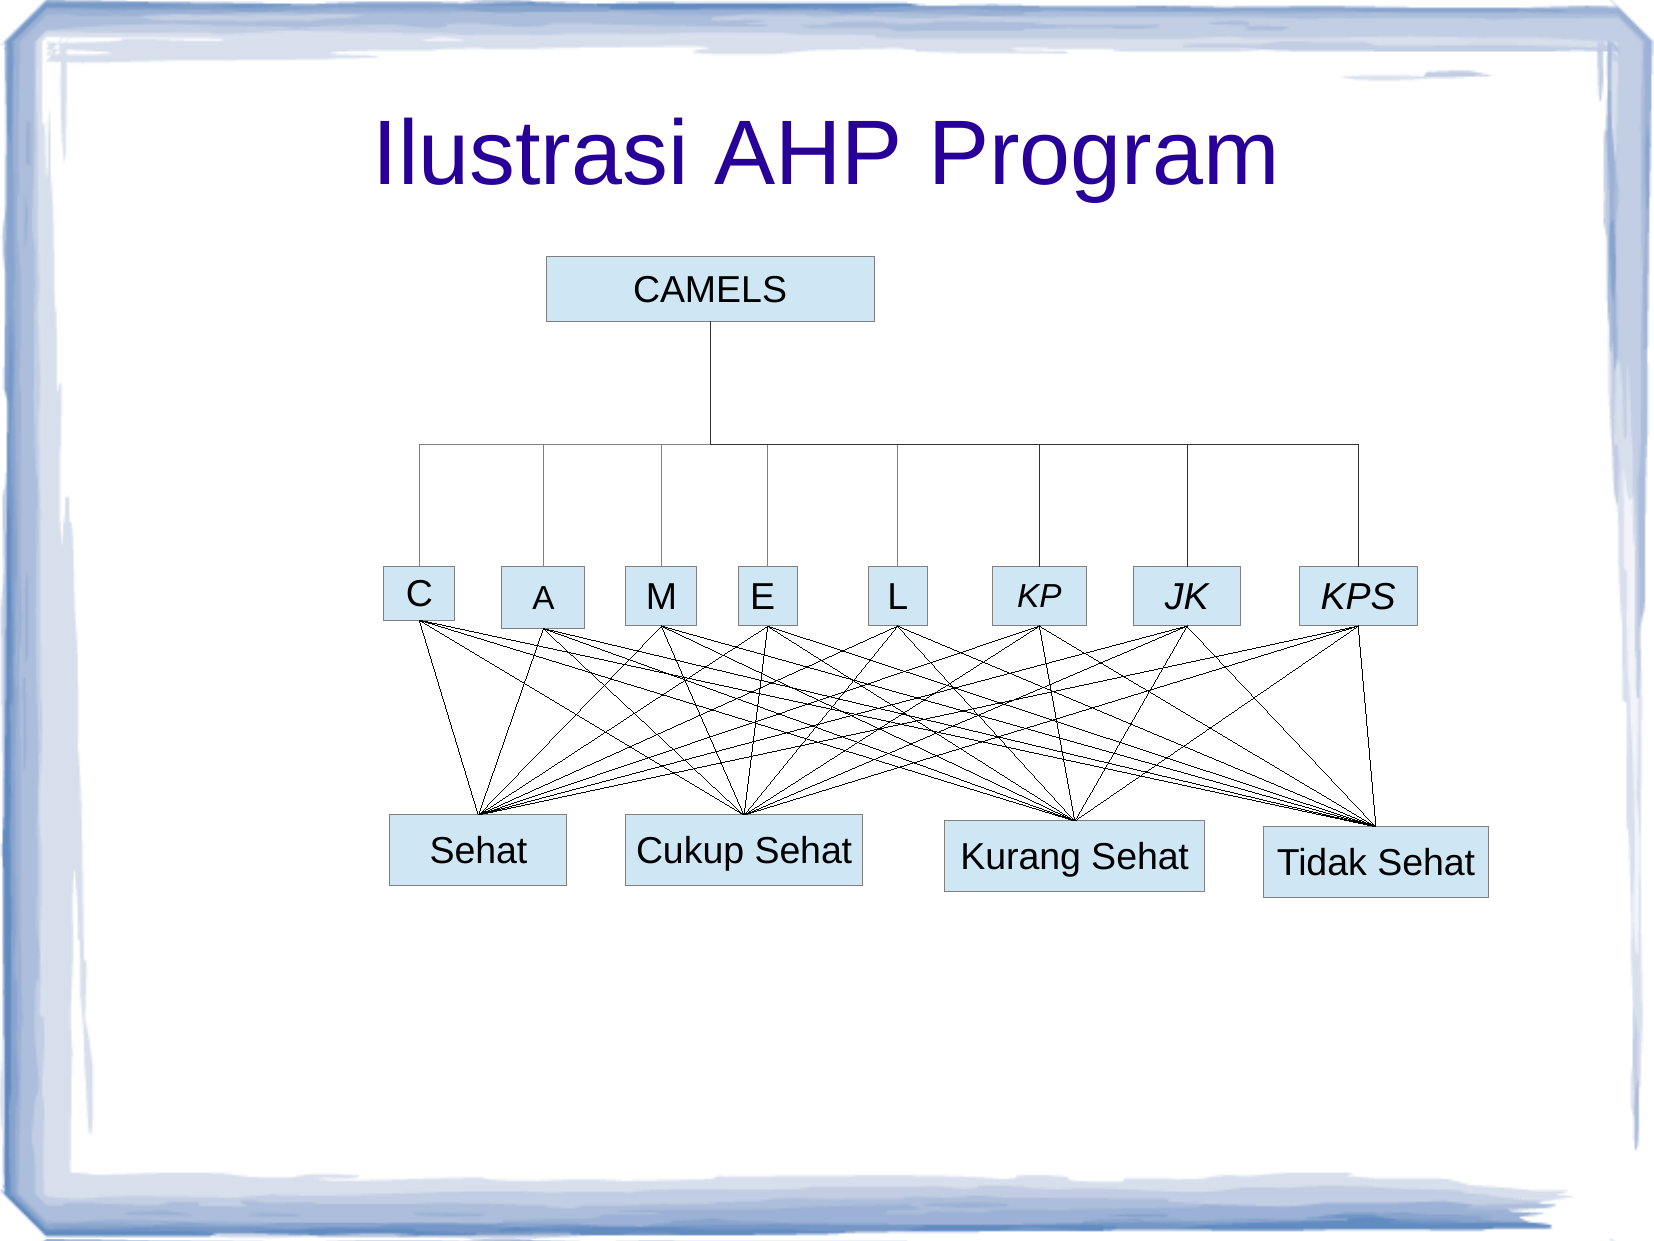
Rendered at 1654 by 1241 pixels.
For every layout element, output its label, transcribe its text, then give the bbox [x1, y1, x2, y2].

text_box KPS [1299, 566, 1418, 626]
text_box A [501, 566, 585, 629]
text_box C [383, 566, 455, 621]
text_box M [625, 566, 697, 626]
text_box KP [992, 566, 1087, 626]
text_box CAMELS [546, 256, 875, 322]
text_box E [738, 566, 798, 626]
text_box JK [1133, 566, 1241, 626]
text_box Tidak Sehat [1263, 826, 1489, 898]
text_box Sehat [389, 814, 567, 886]
text_box Cukup Sehat [625, 814, 863, 886]
picture [0, 0, 1654, 1241]
title Ilustrasi AHP Program [82, 49, 1571, 257]
text_box L [868, 566, 928, 626]
text_box Kurang Sehat [944, 820, 1205, 892]
